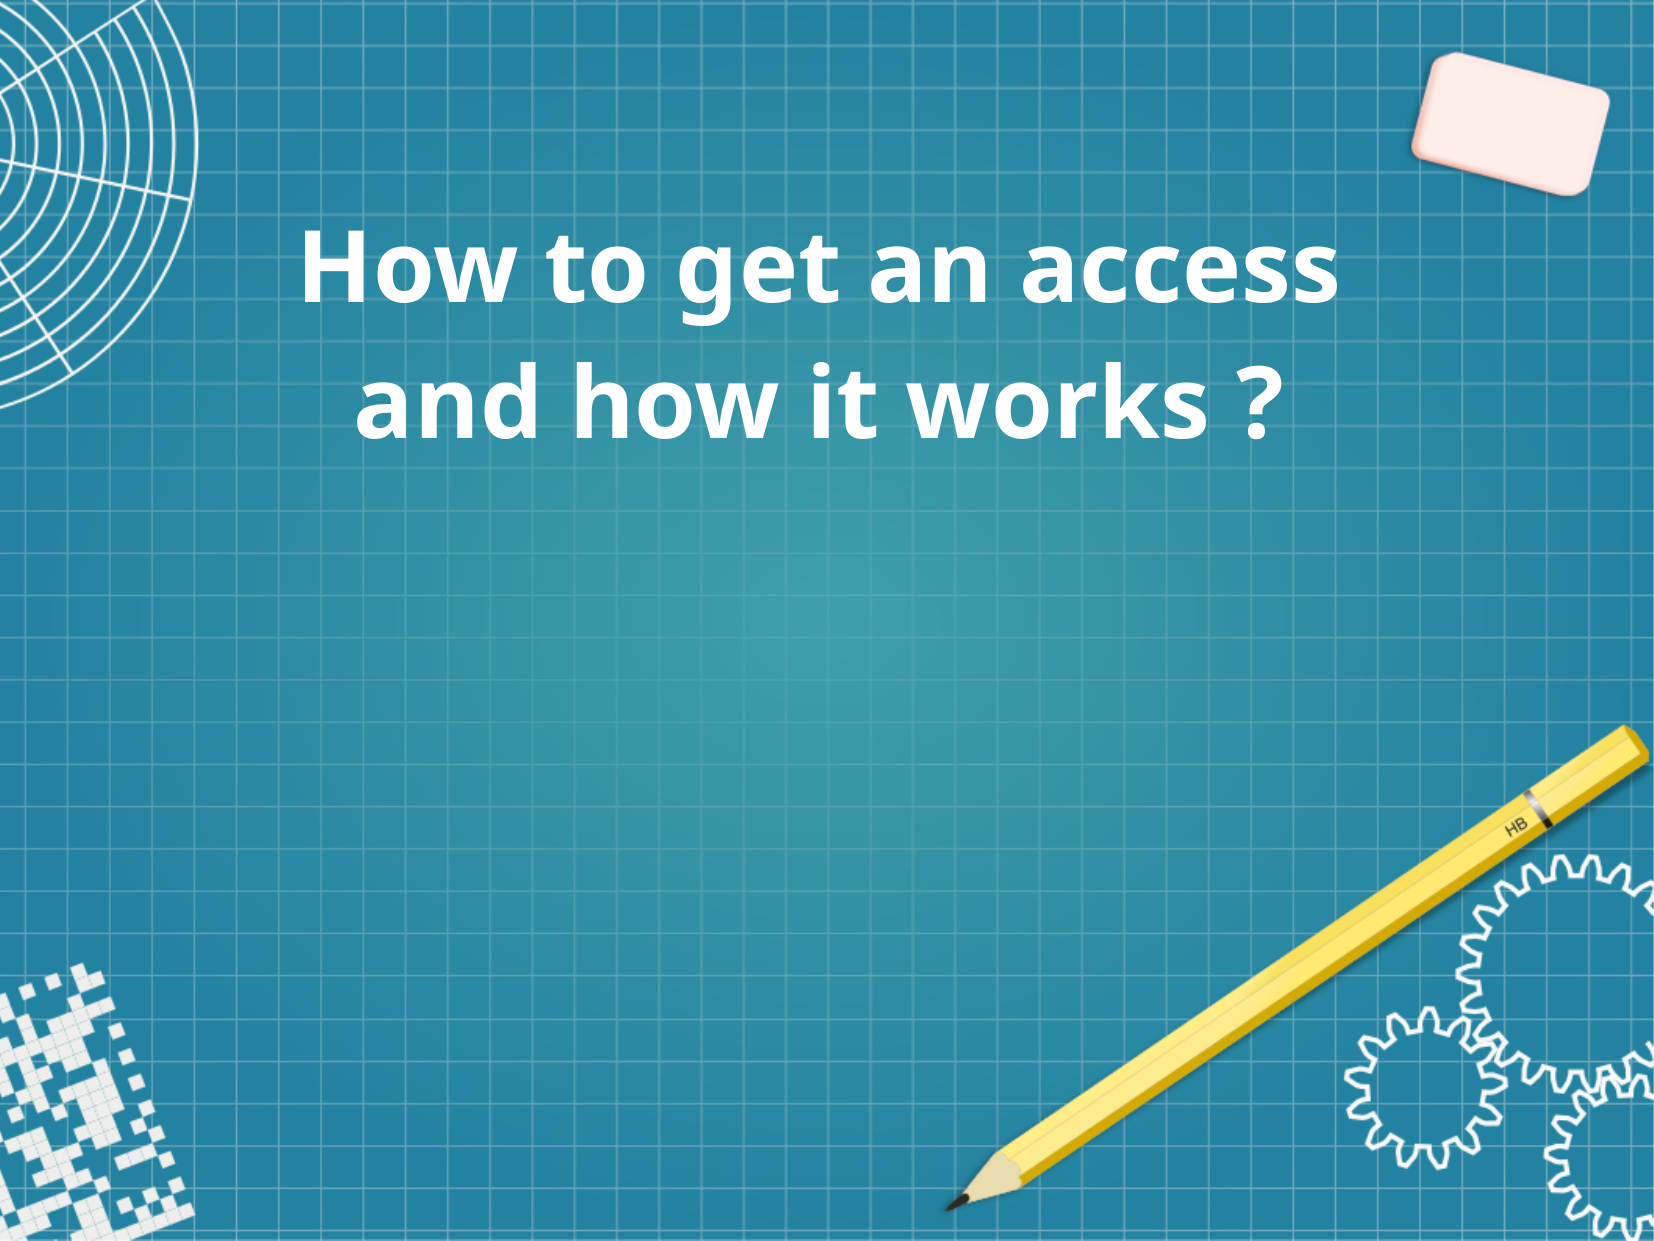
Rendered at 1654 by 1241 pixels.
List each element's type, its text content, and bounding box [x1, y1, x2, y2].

picture [0, 0, 1654, 1241]
title How to get an access and how it works ? [228, 197, 1411, 466]
